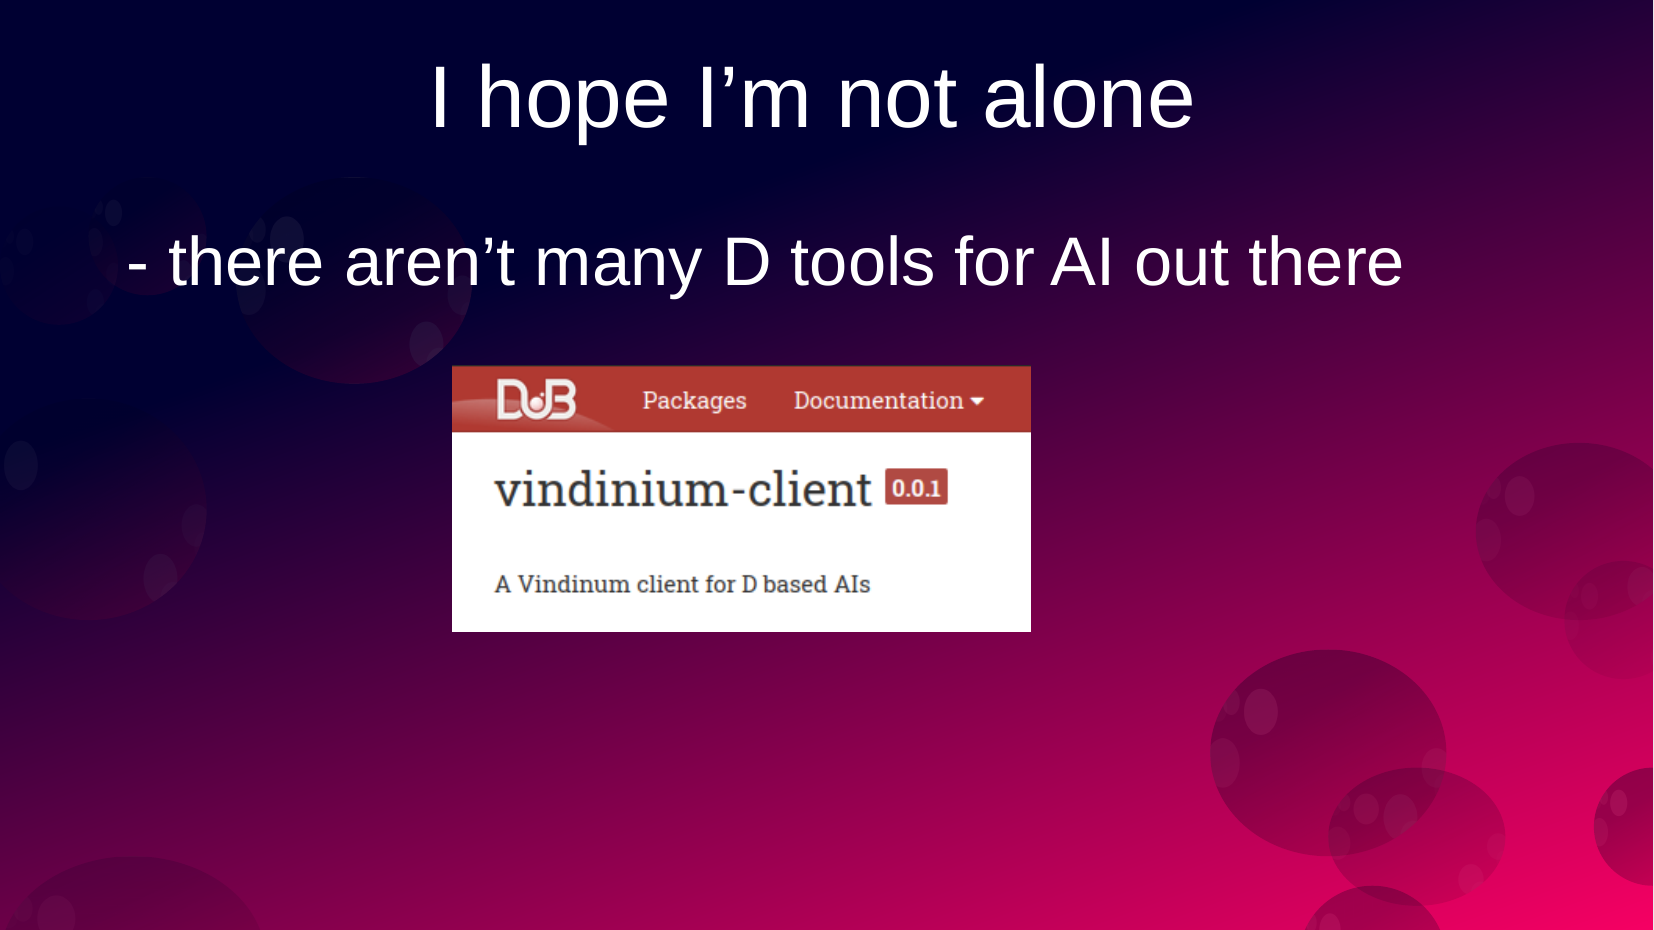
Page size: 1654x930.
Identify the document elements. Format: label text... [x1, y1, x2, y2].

title I hope I’m not alone - there aren’t many D tools for AI out there [88, 48, 1565, 301]
picture [1648, 0, 1654, 930]
picture [452, 365, 1031, 632]
